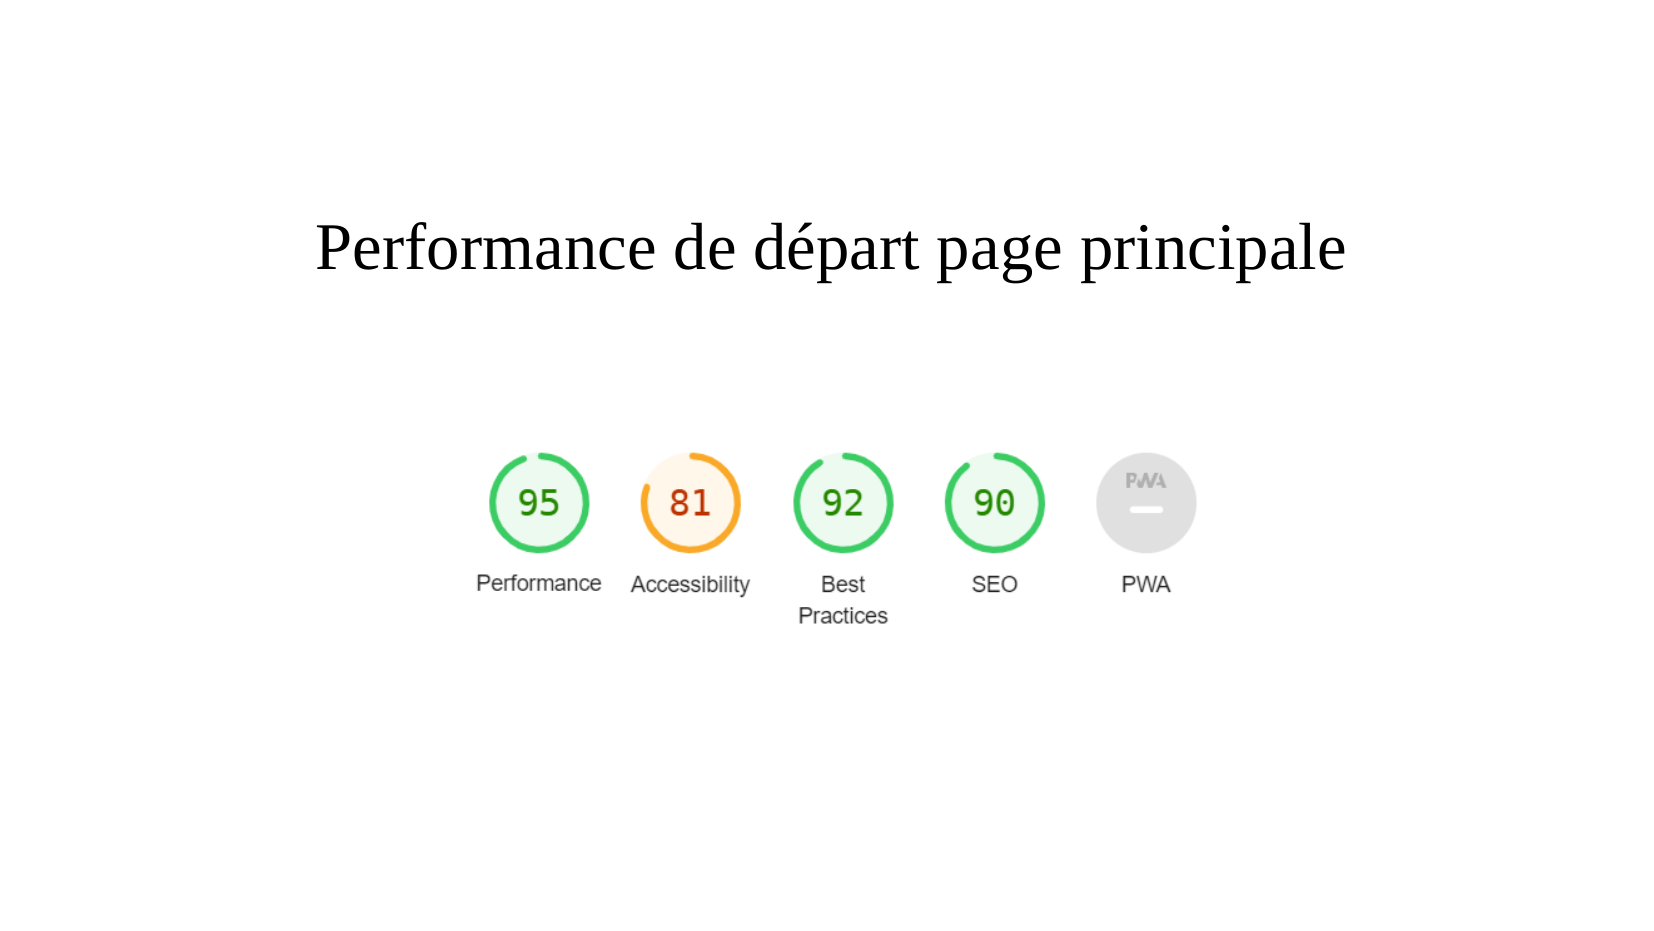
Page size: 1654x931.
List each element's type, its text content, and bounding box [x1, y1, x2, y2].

picture [383, 424, 1273, 650]
title Performance de départ page principale [88, 169, 1577, 325]
